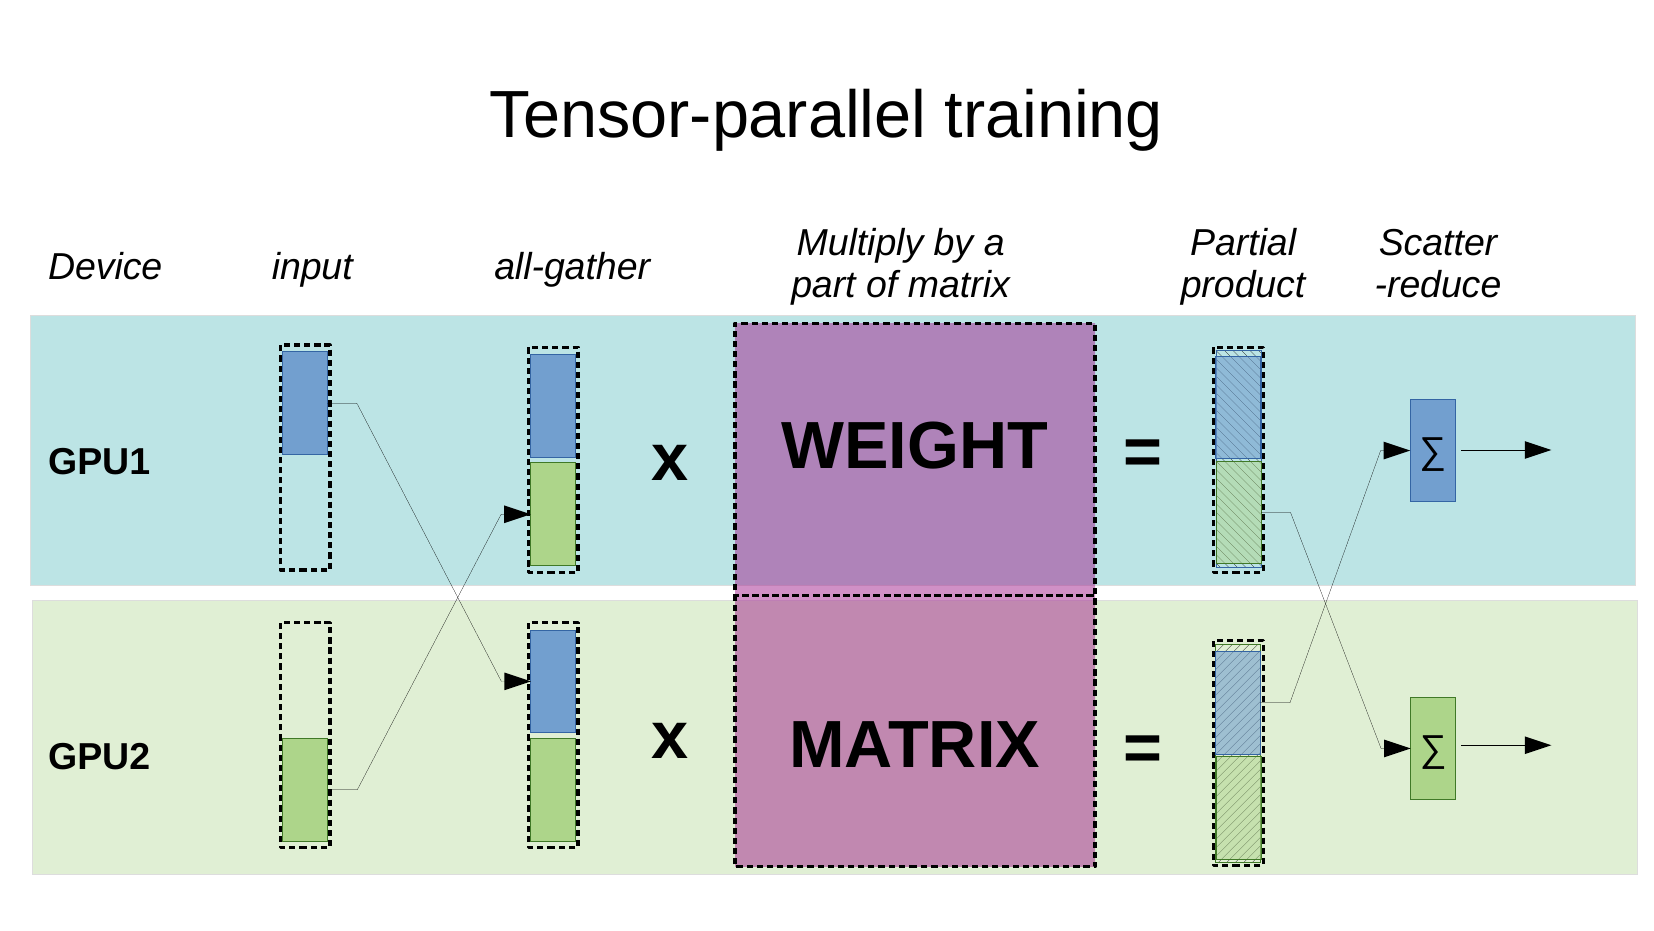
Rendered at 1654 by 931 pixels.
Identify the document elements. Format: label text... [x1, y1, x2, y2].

text_box ∑ [1410, 697, 1456, 800]
text_box Scatter -reduce [1267, 214, 1609, 314]
text_box GPU2 [33, 728, 226, 785]
text_box Device [33, 237, 216, 295]
text_box = [1108, 702, 1202, 792]
text_box x [636, 690, 729, 780]
text_box Multiply by a part of matrix [730, 214, 1071, 314]
text_box WEIGHT MATRIX [735, 596, 1096, 867]
text_box all-gather [476, 237, 669, 295]
text_box Partial product [1072, 214, 1267, 314]
title Tensor-parallel training [82, 37, 1571, 193]
text_box input [216, 237, 409, 295]
text_box WEIGHT MATRIX [735, 323, 1096, 595]
text_box [32, 600, 1638, 875]
text_box GPU1 [33, 432, 226, 490]
text_box ∑ [1410, 399, 1456, 502]
text_box x [636, 412, 729, 503]
text_box = [1108, 406, 1202, 497]
text_box [30, 315, 1636, 586]
